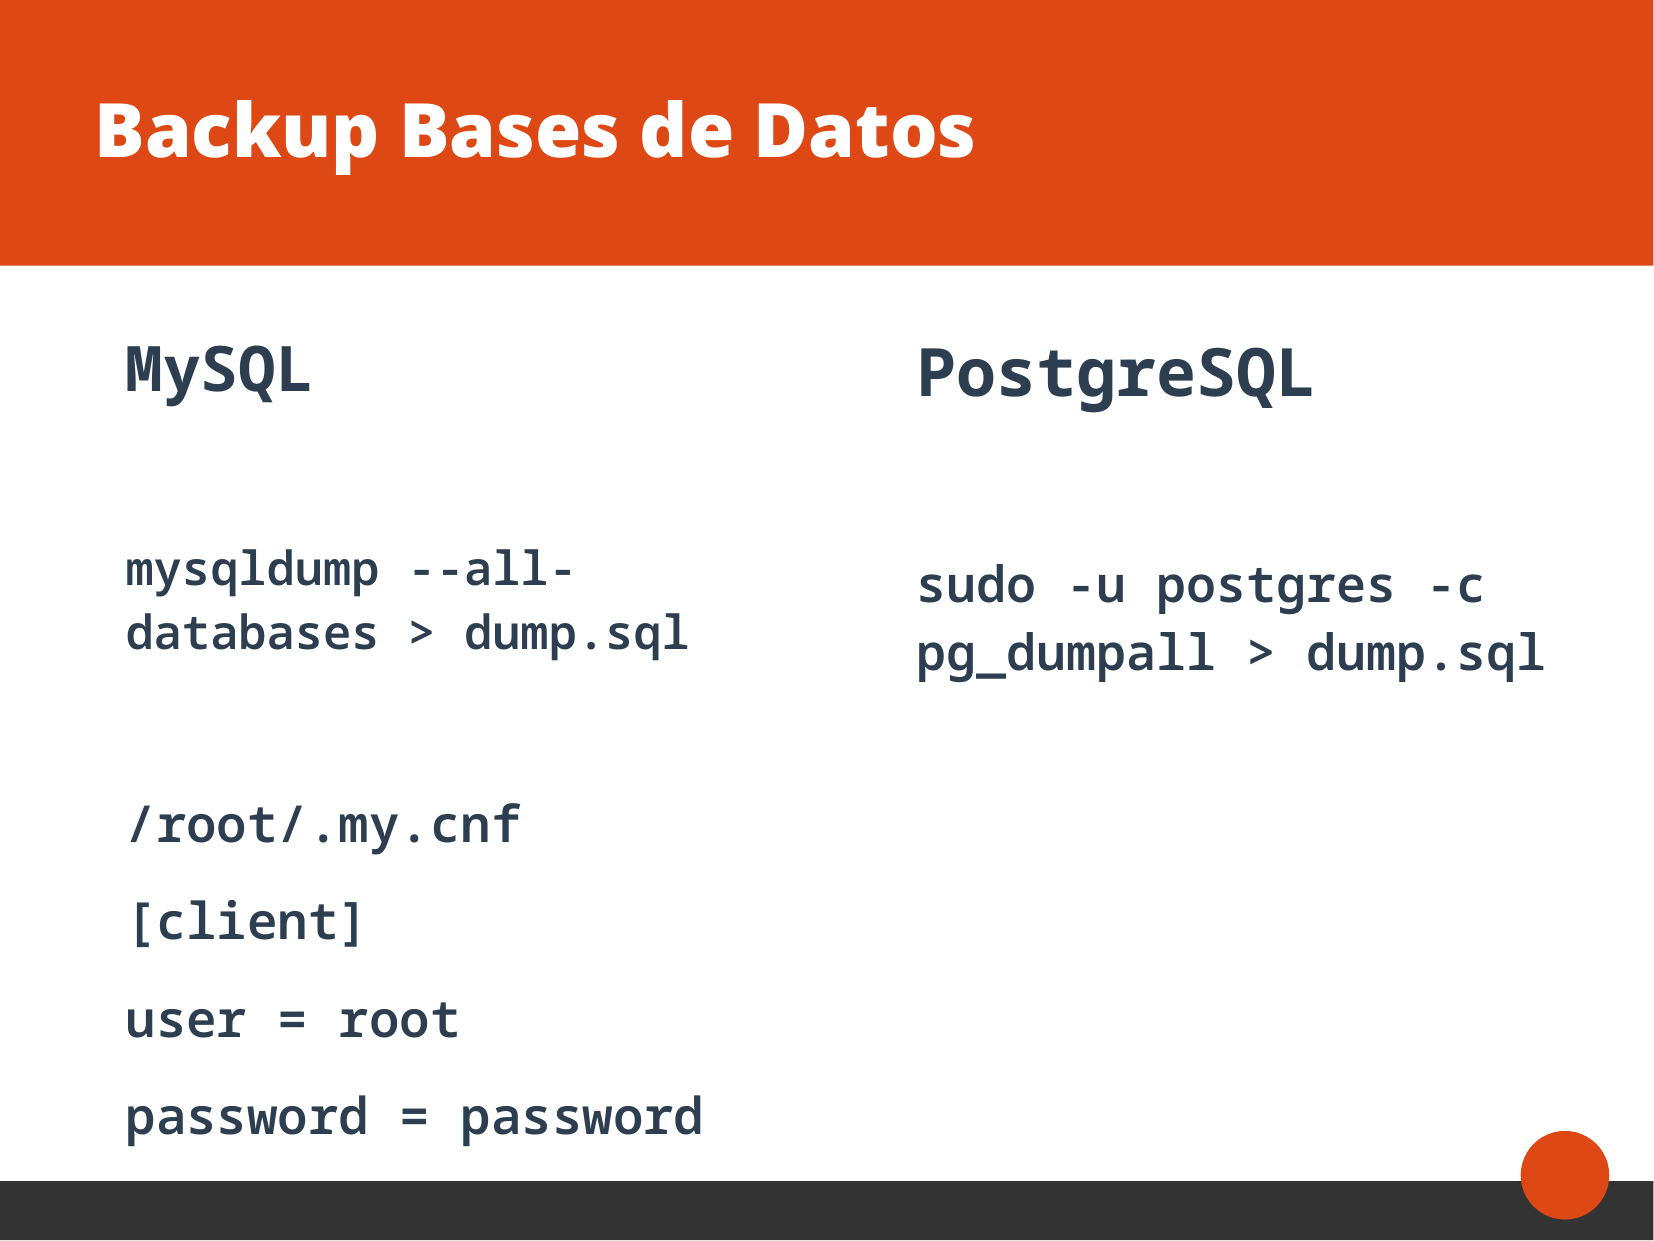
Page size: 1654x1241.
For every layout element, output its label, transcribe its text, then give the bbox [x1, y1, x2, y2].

list PostgreSQL sudo -u postgres -c pg_dumpall > dump.sql [845, 324, 1596, 1152]
title Backup Bases de Datos [59, 49, 1595, 207]
list MySQL mysqldump --all-databases > dump.sql /root/.my.cnf [client] user = root password = password [59, 324, 809, 1152]
